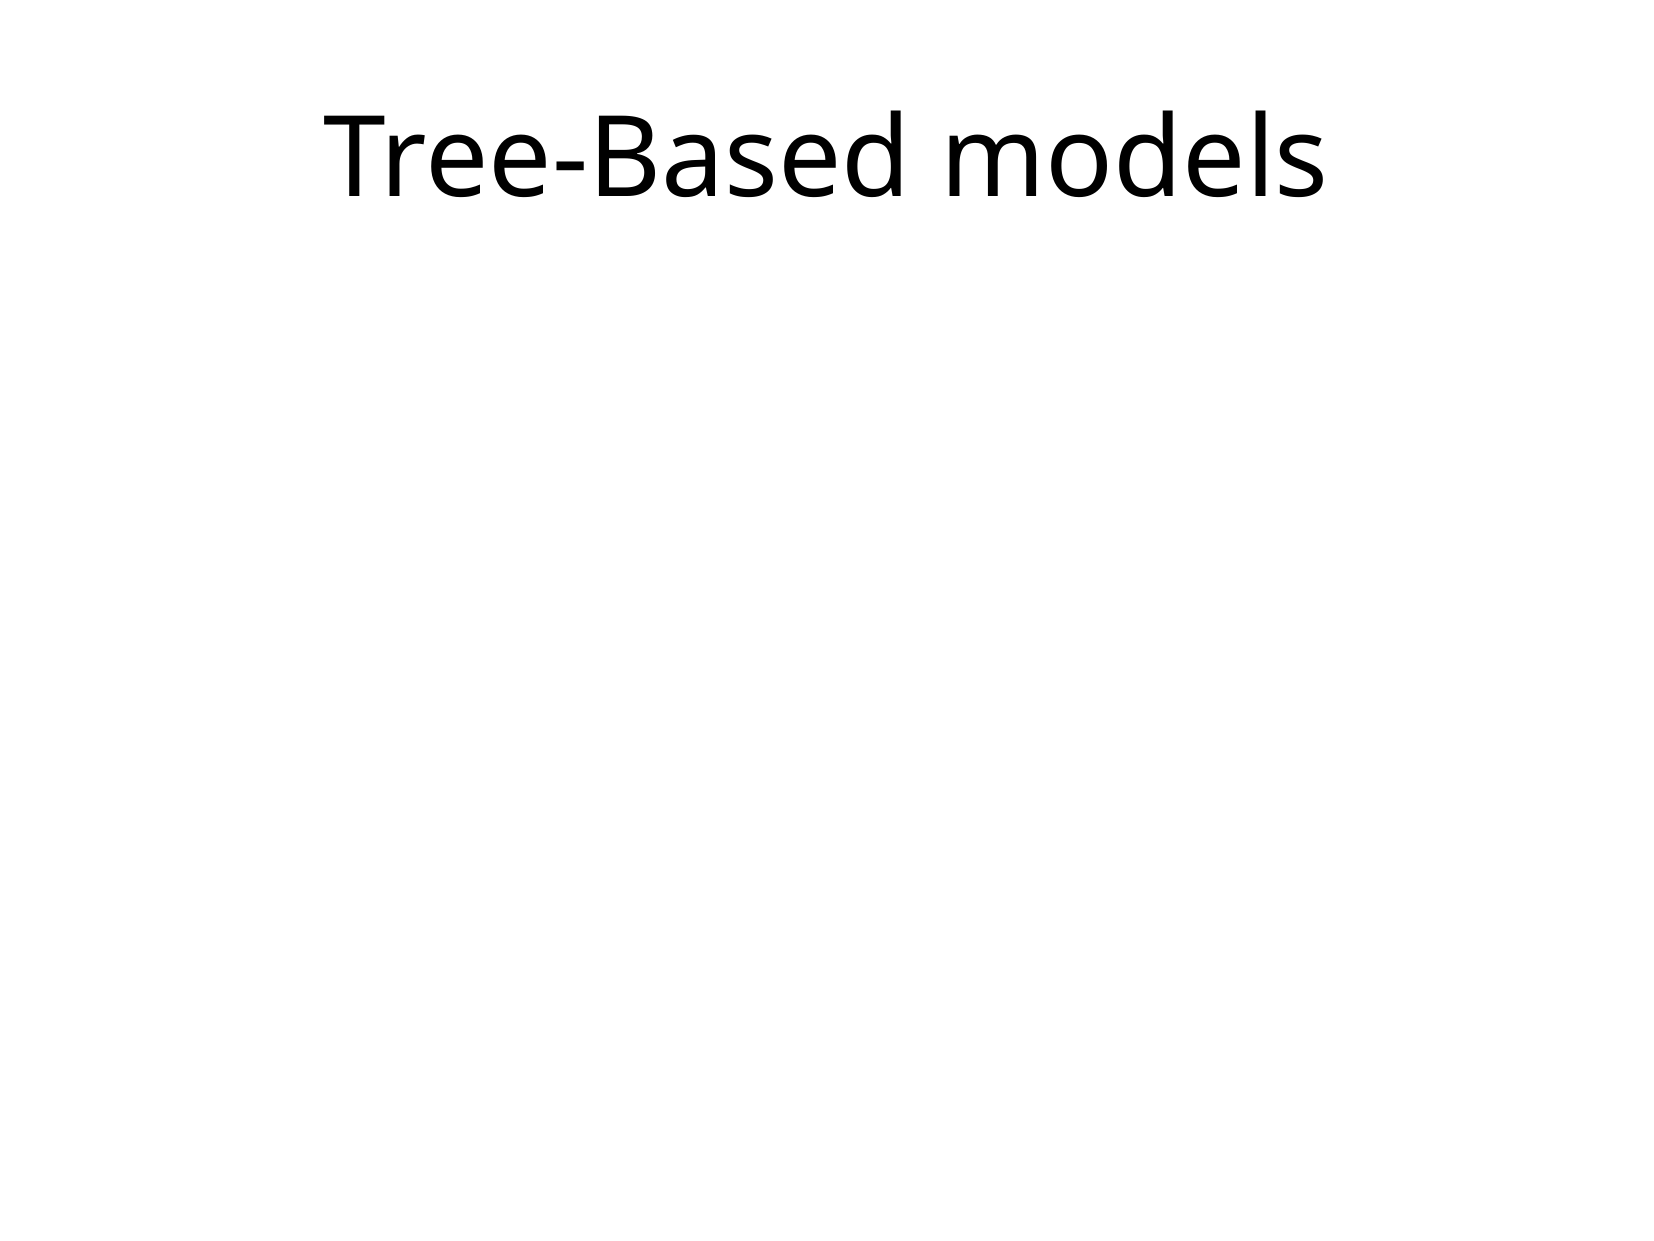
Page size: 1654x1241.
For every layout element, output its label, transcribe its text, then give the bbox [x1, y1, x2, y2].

title Tree-Based models [82, 49, 1571, 257]
